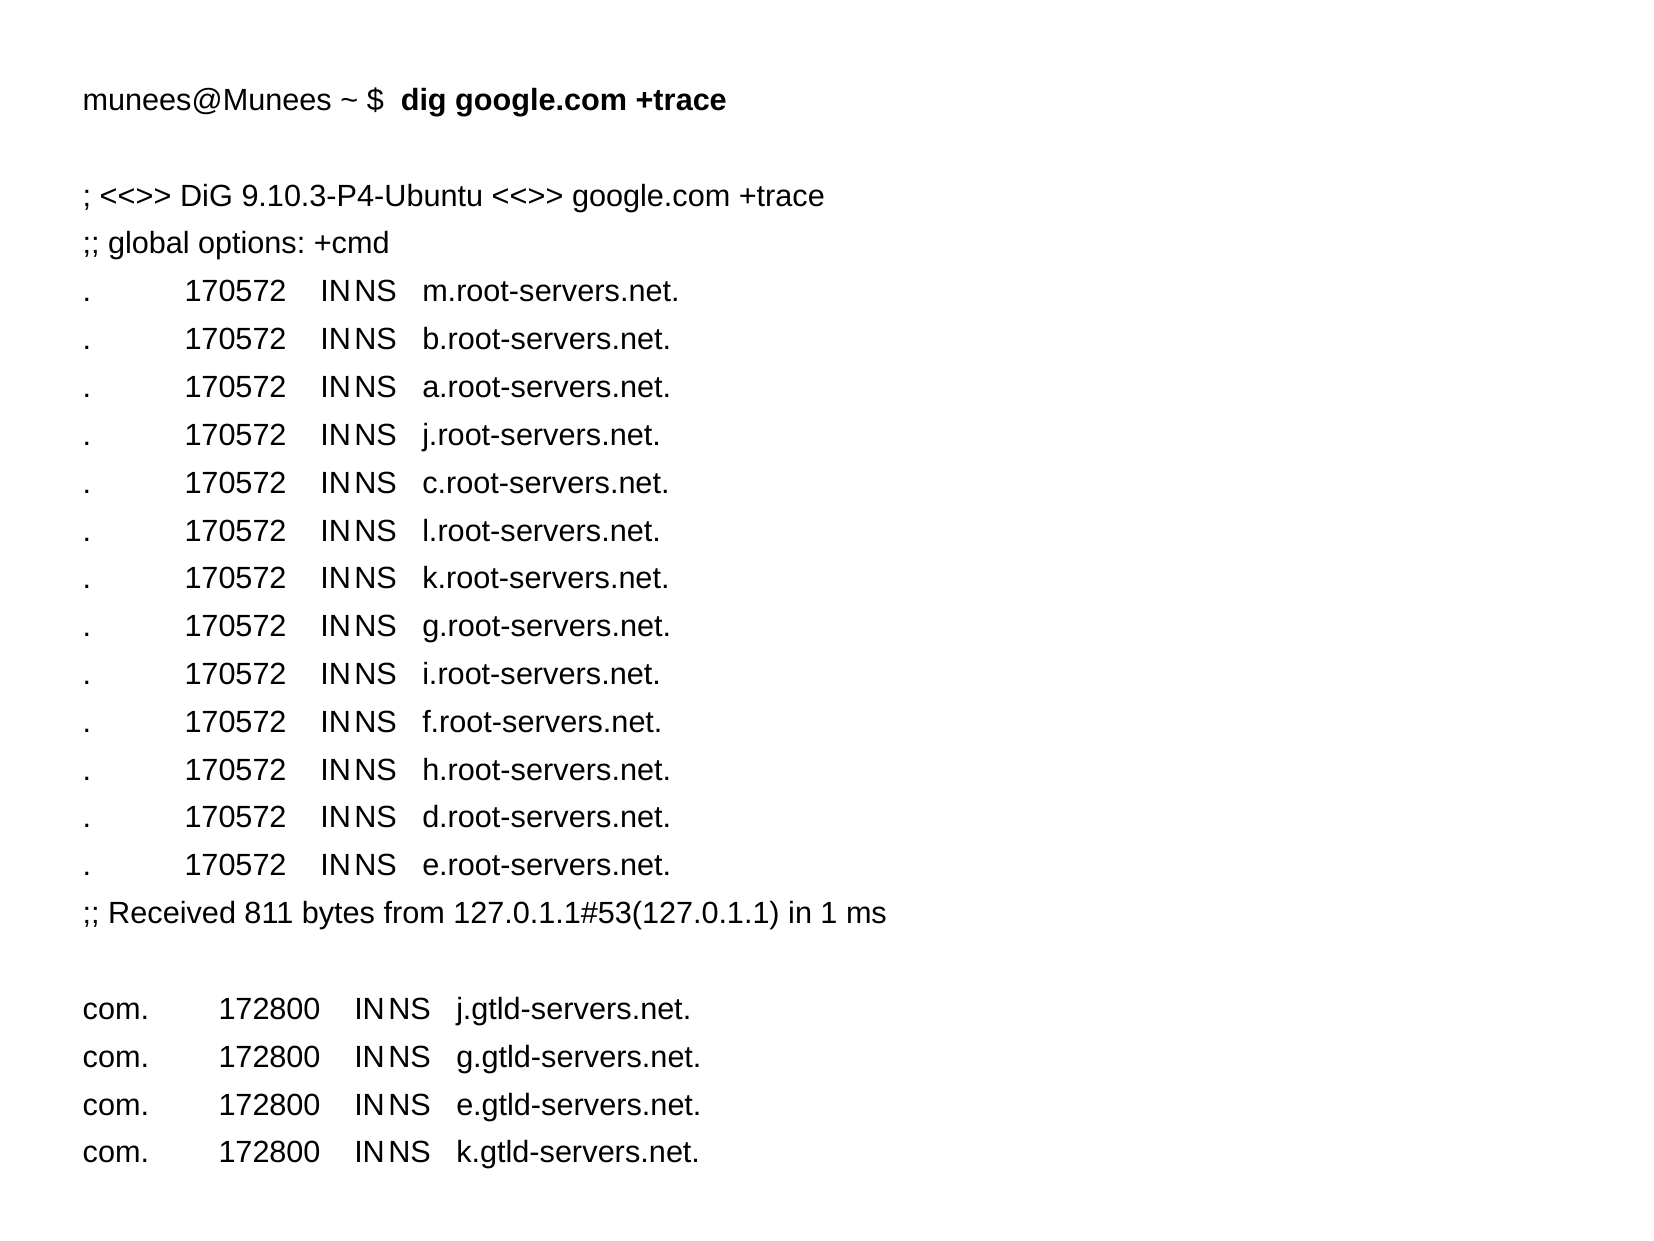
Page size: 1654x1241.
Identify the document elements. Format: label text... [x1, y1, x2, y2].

list munees@Munees ~ $ dig google.com +trace ; <<>> DiG 9.10.3-P4-Ubuntu <<>> google.com +trace ;; global options: +cmd . 170572 IN NS m.root-servers.net. . 170572 IN NS b.root-servers.net. . 170572 IN NS a.root-servers.net. . 170572 IN NS j.root-servers.net. . 170572 IN NS c.root-servers.net. . 170572 IN NS l.root-servers.net. . 170572 IN NS k.root-servers.net. . 170572 IN NS g.root-servers.net. . 170572 IN NS i.root-servers.net. . 170572 IN NS f.root-servers.net. . 170572 IN NS h.root-servers.net. . 170572 IN NS d.root-servers.net. . 170572 IN NS e.root-servers.net. ;; Received 811 bytes from 127.0.1.1#53(127.0.1.1) in 1 ms com. 172800 IN NS j.gtld-servers.net. com. 172800 IN NS g.gtld-servers.net. com. 172800 IN NS e.gtld-servers.net. com. 172800 IN NS k.gtld-servers.net. [82, 82, 1571, 1170]
